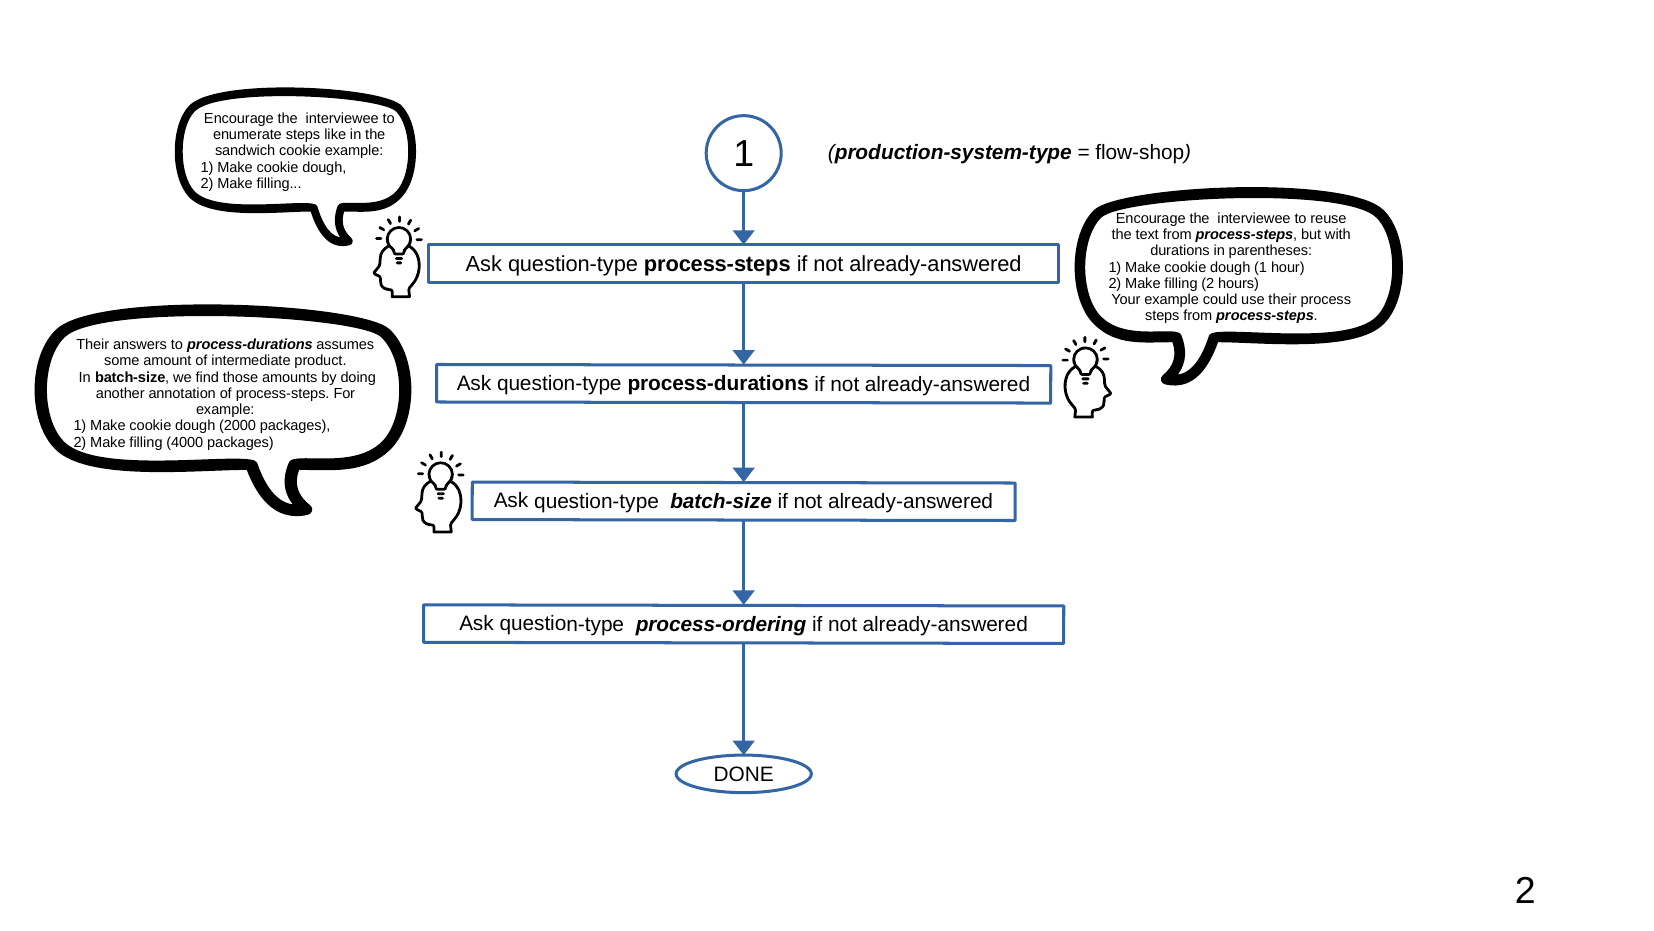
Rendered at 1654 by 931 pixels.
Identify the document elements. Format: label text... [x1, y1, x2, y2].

text_box Ask question-type process-ordering if not already-answered [423, 604, 1064, 644]
text_box <number> [1500, 862, 1538, 920]
text_box DONE [676, 755, 812, 793]
text_box Ask question-type process-durations if not already-answered [436, 364, 1039, 404]
text_box (production-system-type = flow-shop) [813, 133, 1074, 172]
text_box Ask question-type process-steps if not already-answered [445, 244, 1059, 283]
picture [34, 35, 486, 585]
picture [1039, 122, 1403, 450]
text_box 1 [706, 115, 782, 191]
text_box Ask question-type batch-size if not already-answered [486, 482, 1016, 521]
